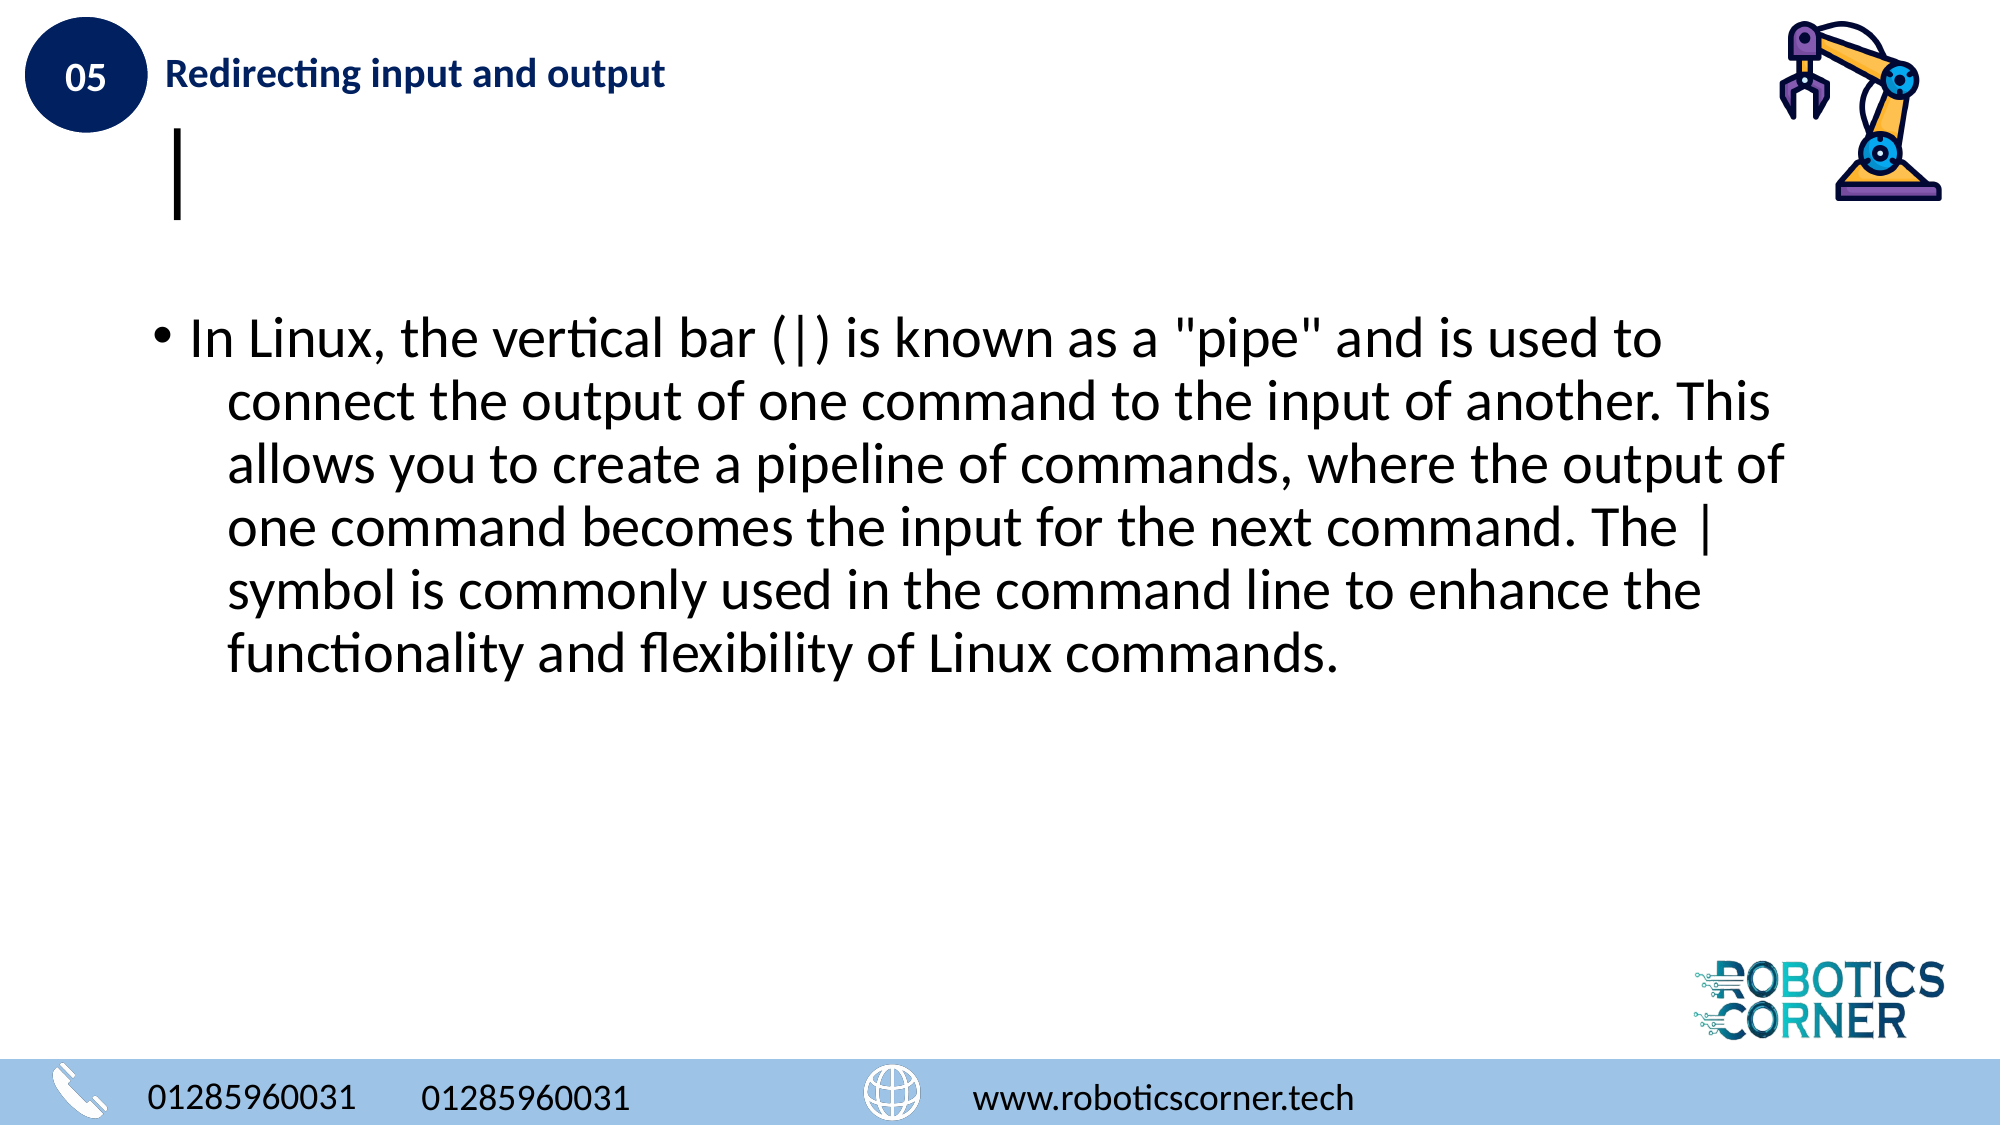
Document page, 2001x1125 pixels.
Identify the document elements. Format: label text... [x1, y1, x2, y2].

picture [1680, 859, 1953, 1059]
text_box 05 [22, 14, 150, 136]
picture [1771, 21, 1950, 201]
text_box www.roboticscorner.tech [958, 1065, 1548, 1125]
text_box In Linux, the vertical bar (|) is known as a "pipe" and is used to connect the output of one command to the input of another. This allows you to create a pipeline of commands, where the output of one command becomes the input for the next command. The | symbol is commonly used in the command line to enhance the functionality and flexibility of Linux commands. [137, 299, 1863, 1014]
text_box 01285960031 [133, 1064, 438, 1124]
picture [47, 1057, 113, 1124]
text_box [925, 1059, 2000, 1125]
text_box | [137, 59, 1863, 278]
text_box Redirecting input and output [150, 38, 981, 103]
picture [858, 1059, 925, 1125]
text_box 01285960031 [407, 1065, 768, 1125]
text_box [0, 1059, 858, 1125]
